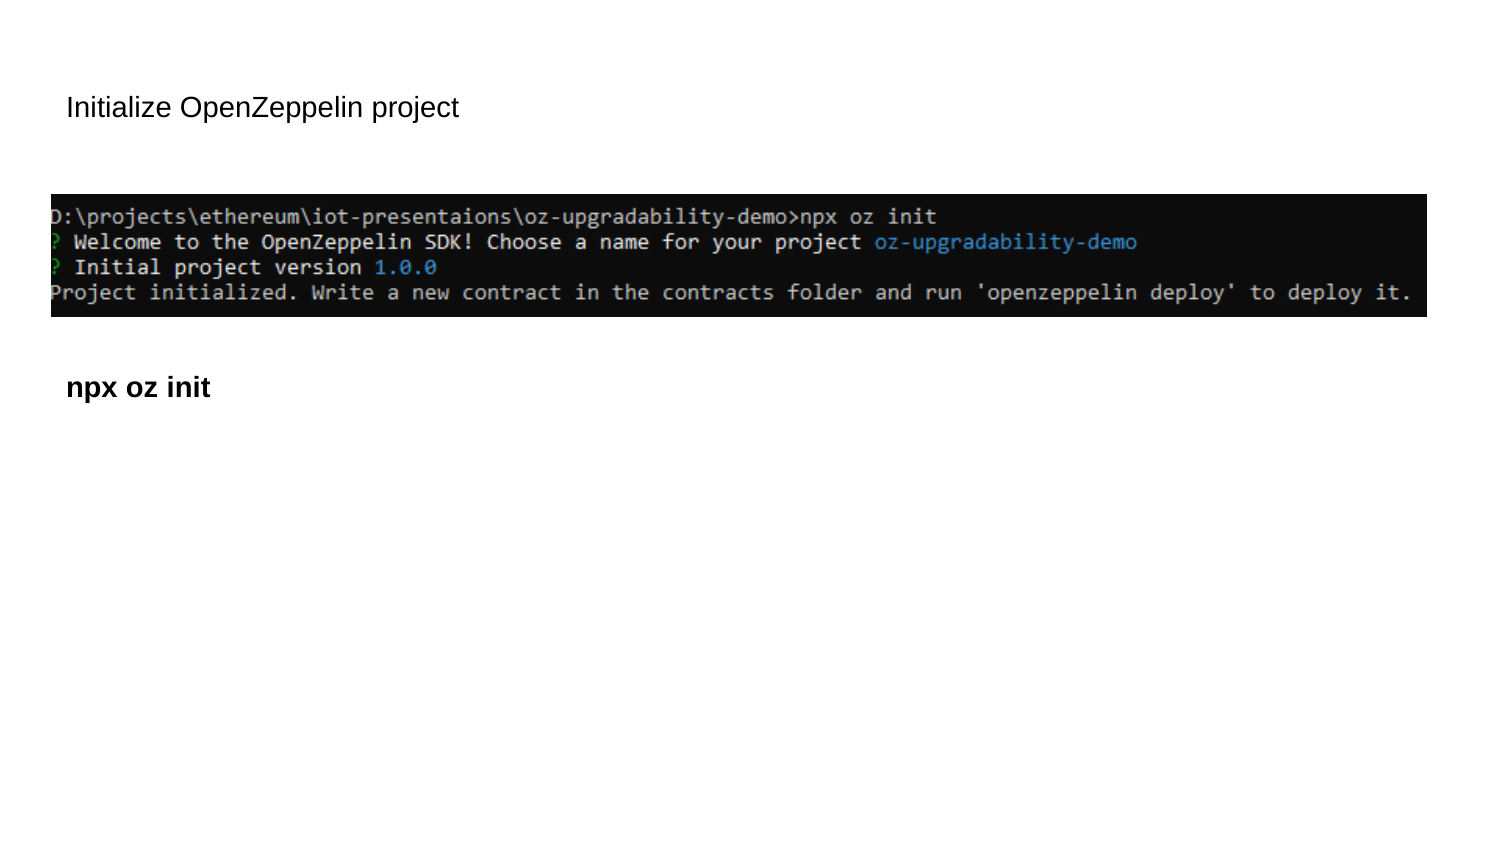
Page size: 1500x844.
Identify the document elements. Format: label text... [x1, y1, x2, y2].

title Initialize OpenZeppelin project [51, 72, 1449, 167]
text_box npx oz init [51, 352, 1427, 793]
picture [51, 194, 1427, 317]
